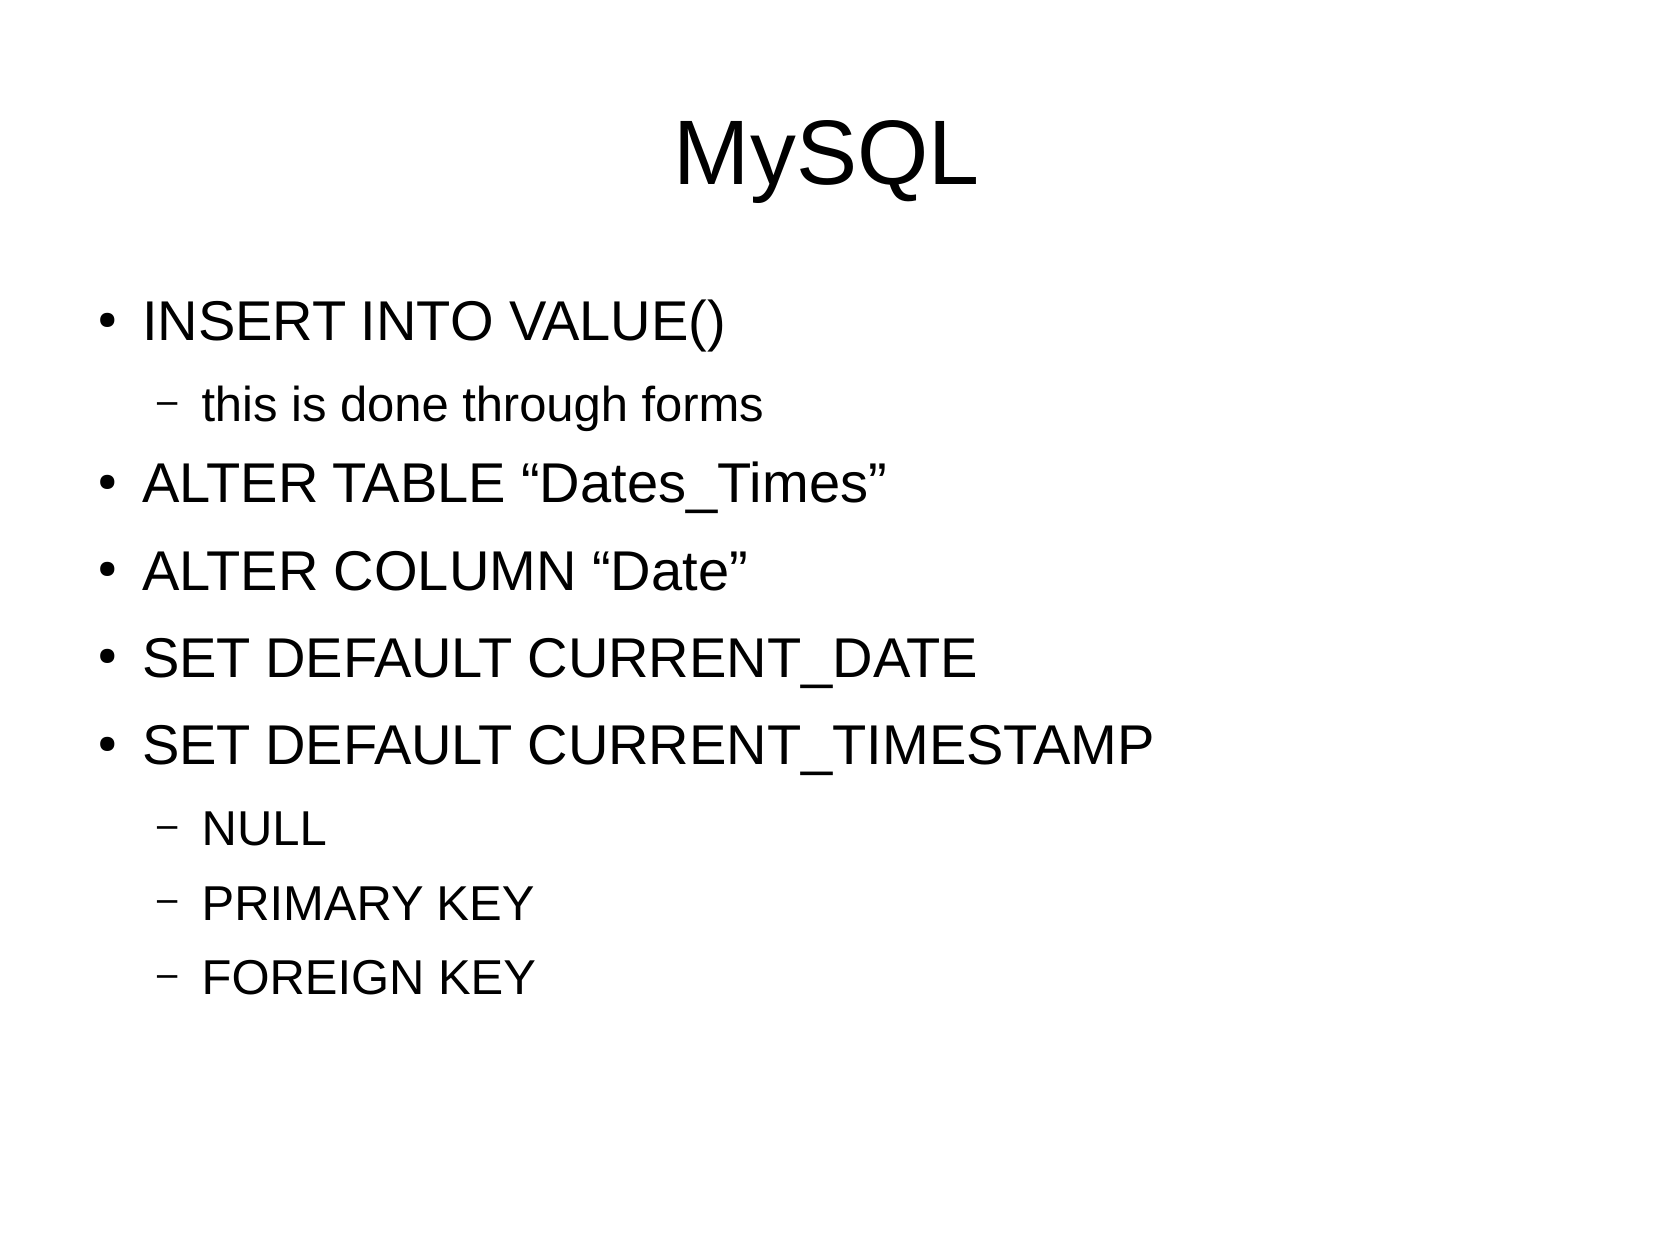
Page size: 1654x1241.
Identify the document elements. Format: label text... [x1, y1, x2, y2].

title MySQL [82, 49, 1571, 257]
list INSERT INTO VALUE() this is done through forms ALTER TABLE “Dates_Times” ALTER COLUMN “Date” SET DEFAULT CURRENT_DATE SET DEFAULT CURRENT_TIMESTAMP NULL PRIMARY KEY FOREIGN KEY [82, 290, 1571, 1010]
